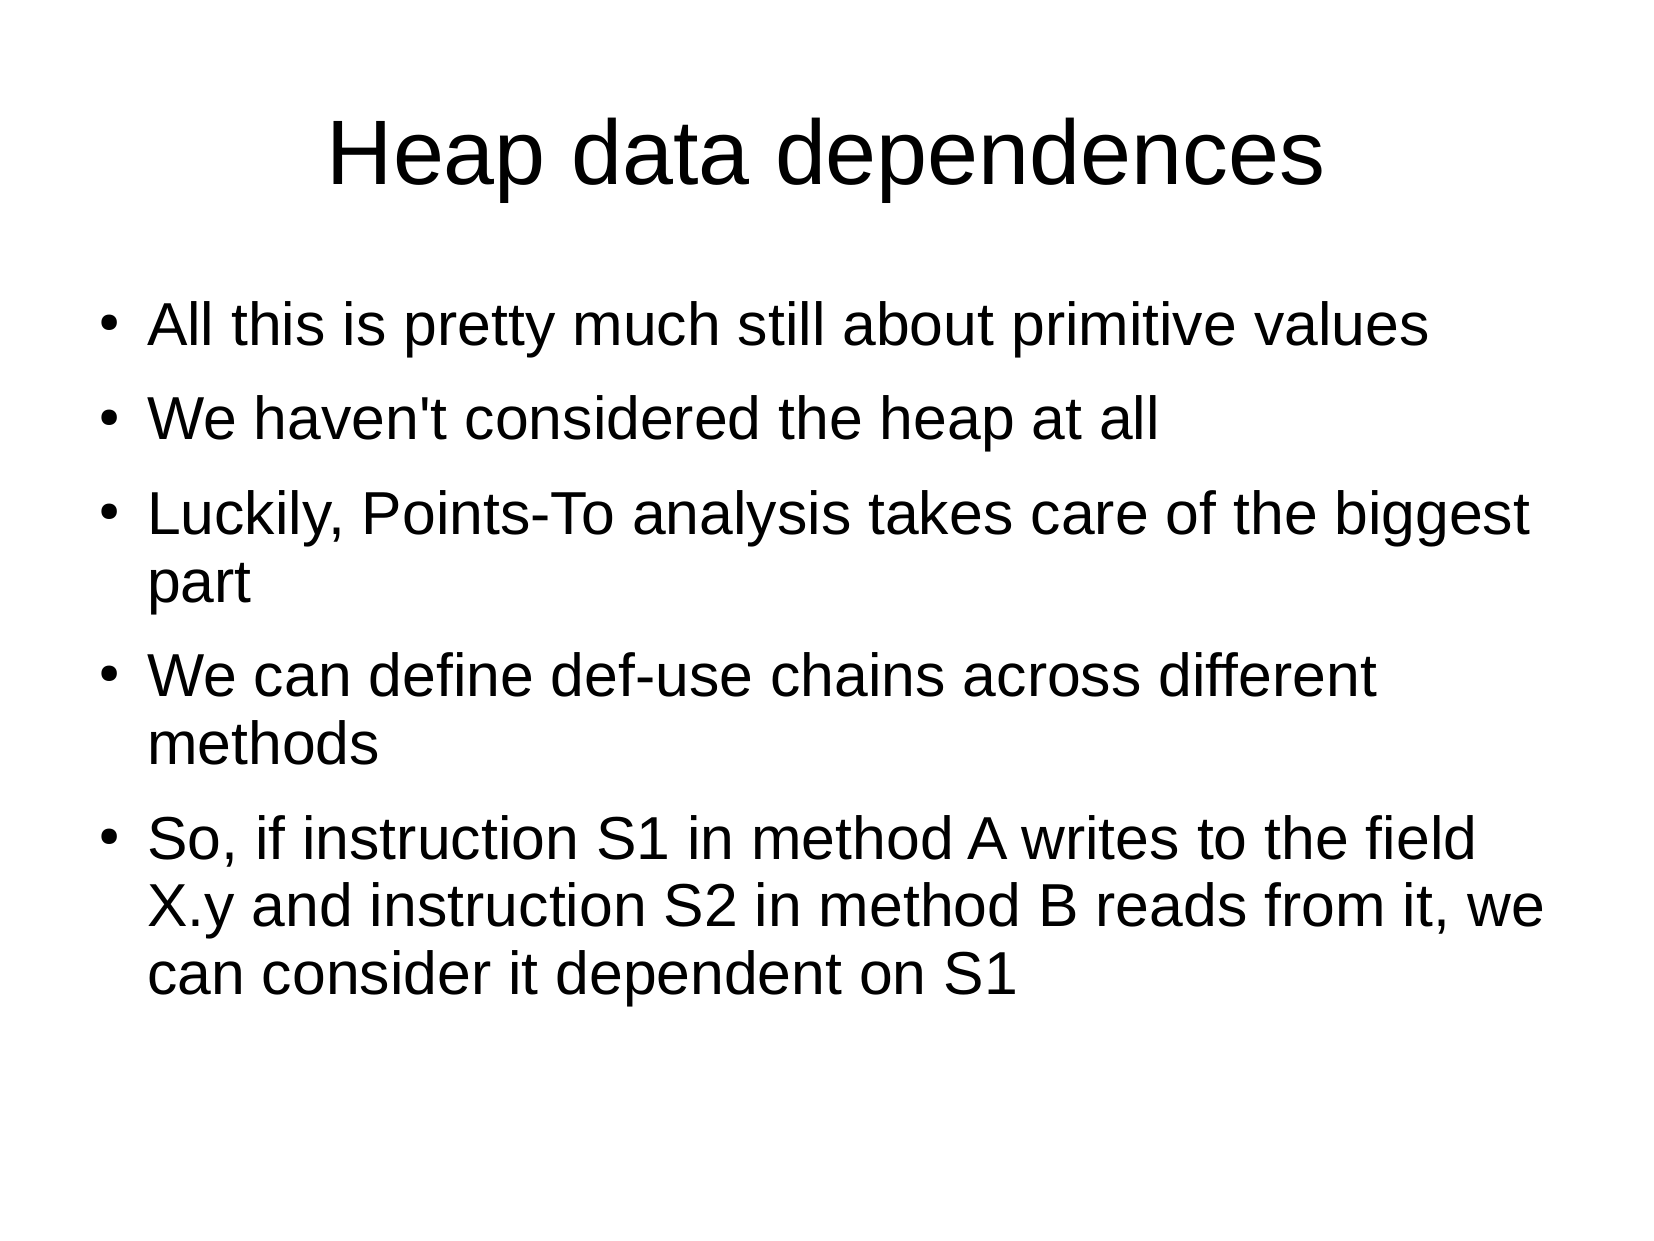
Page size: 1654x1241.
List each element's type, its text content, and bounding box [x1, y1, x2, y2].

list All this is pretty much still about primitive values We haven't considered the heap at all Luckily, Points-To analysis takes care of the biggest part We can define def-use chains across different methods So, if instruction S1 in method A writes to the field X.y and instruction S2 in method B reads from it, we can consider it dependent on S1 [82, 290, 1571, 1010]
title Heap data dependences [82, 49, 1571, 257]
